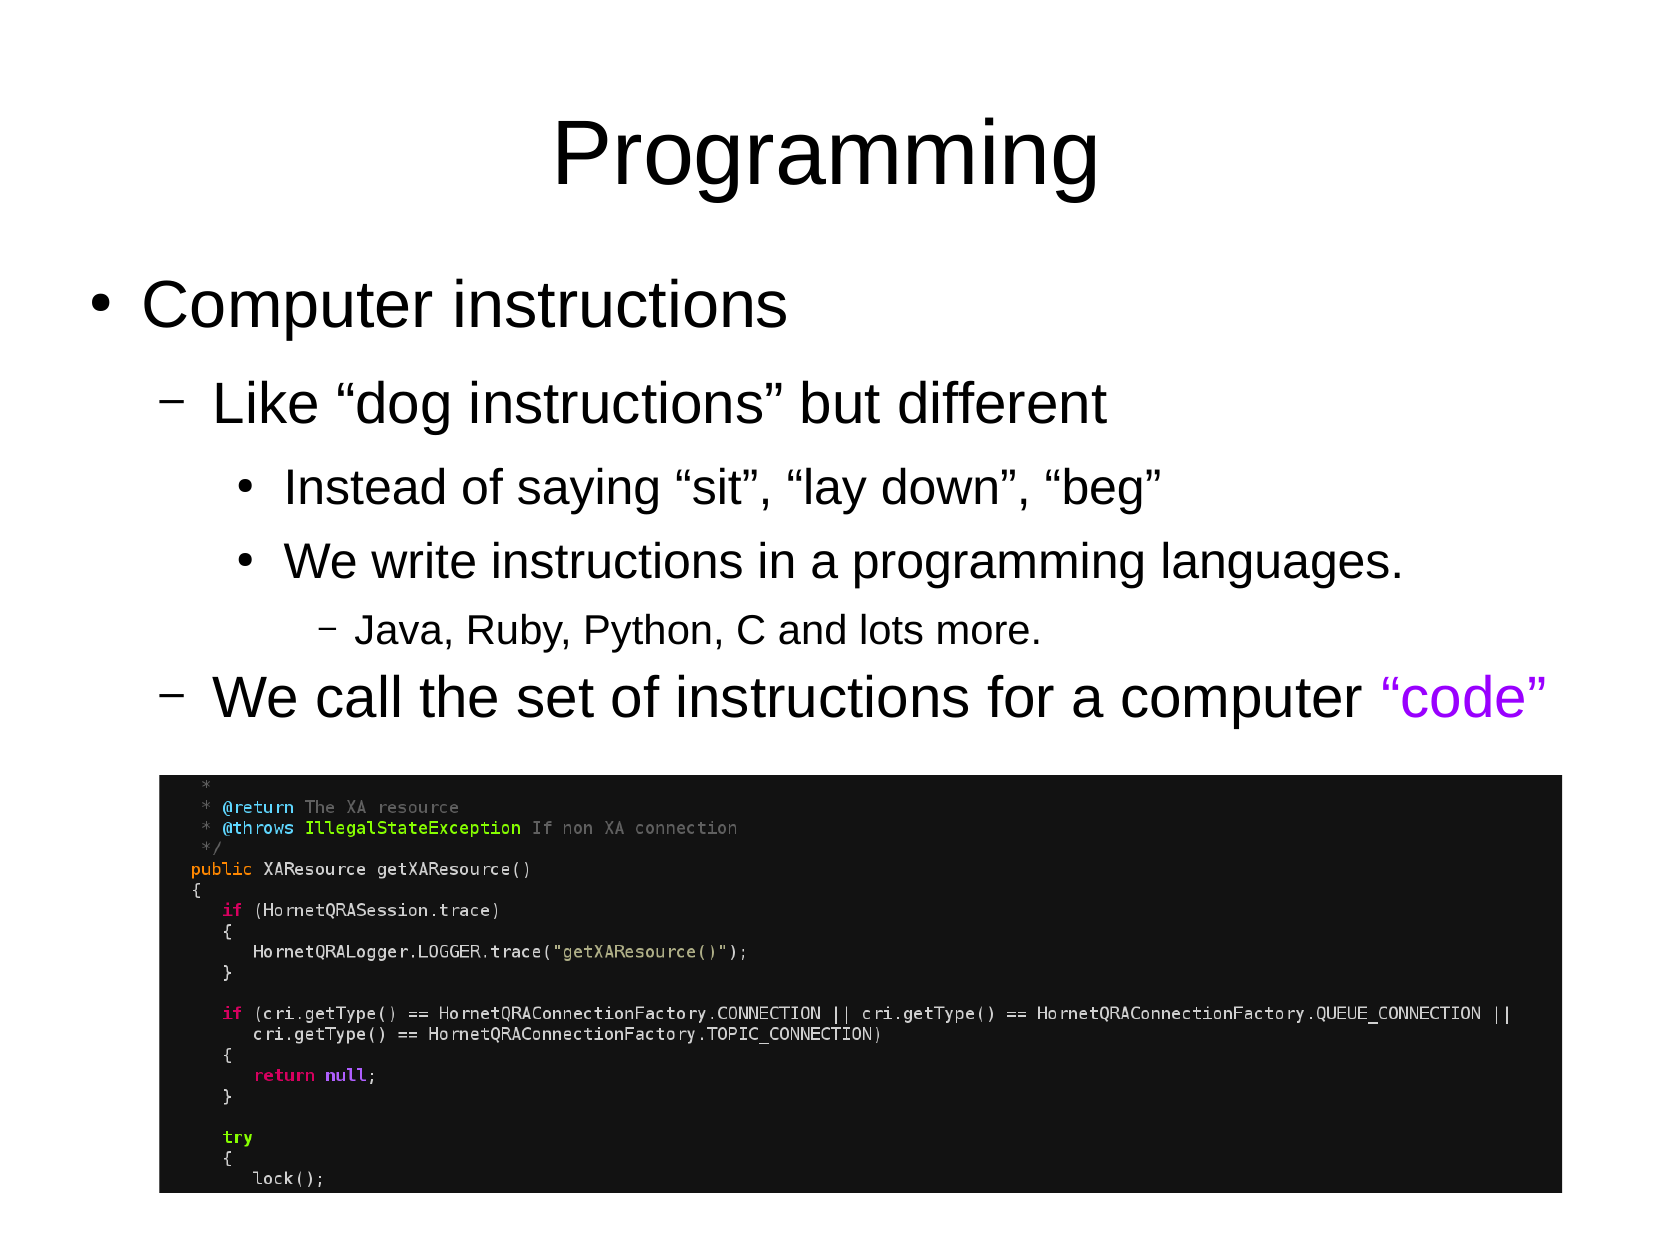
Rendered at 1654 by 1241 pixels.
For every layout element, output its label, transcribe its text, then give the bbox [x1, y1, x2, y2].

title Programming [82, 49, 1571, 257]
list Computer instructions Like “dog instructions” but different Instead of saying “sit”, “lay down”, “beg” We write instructions in a programming languages. Java, Ruby, Python, C and lots more. We call the set of instructions for a computer “code” [70, 266, 1571, 986]
picture [159, 775, 1563, 1193]
